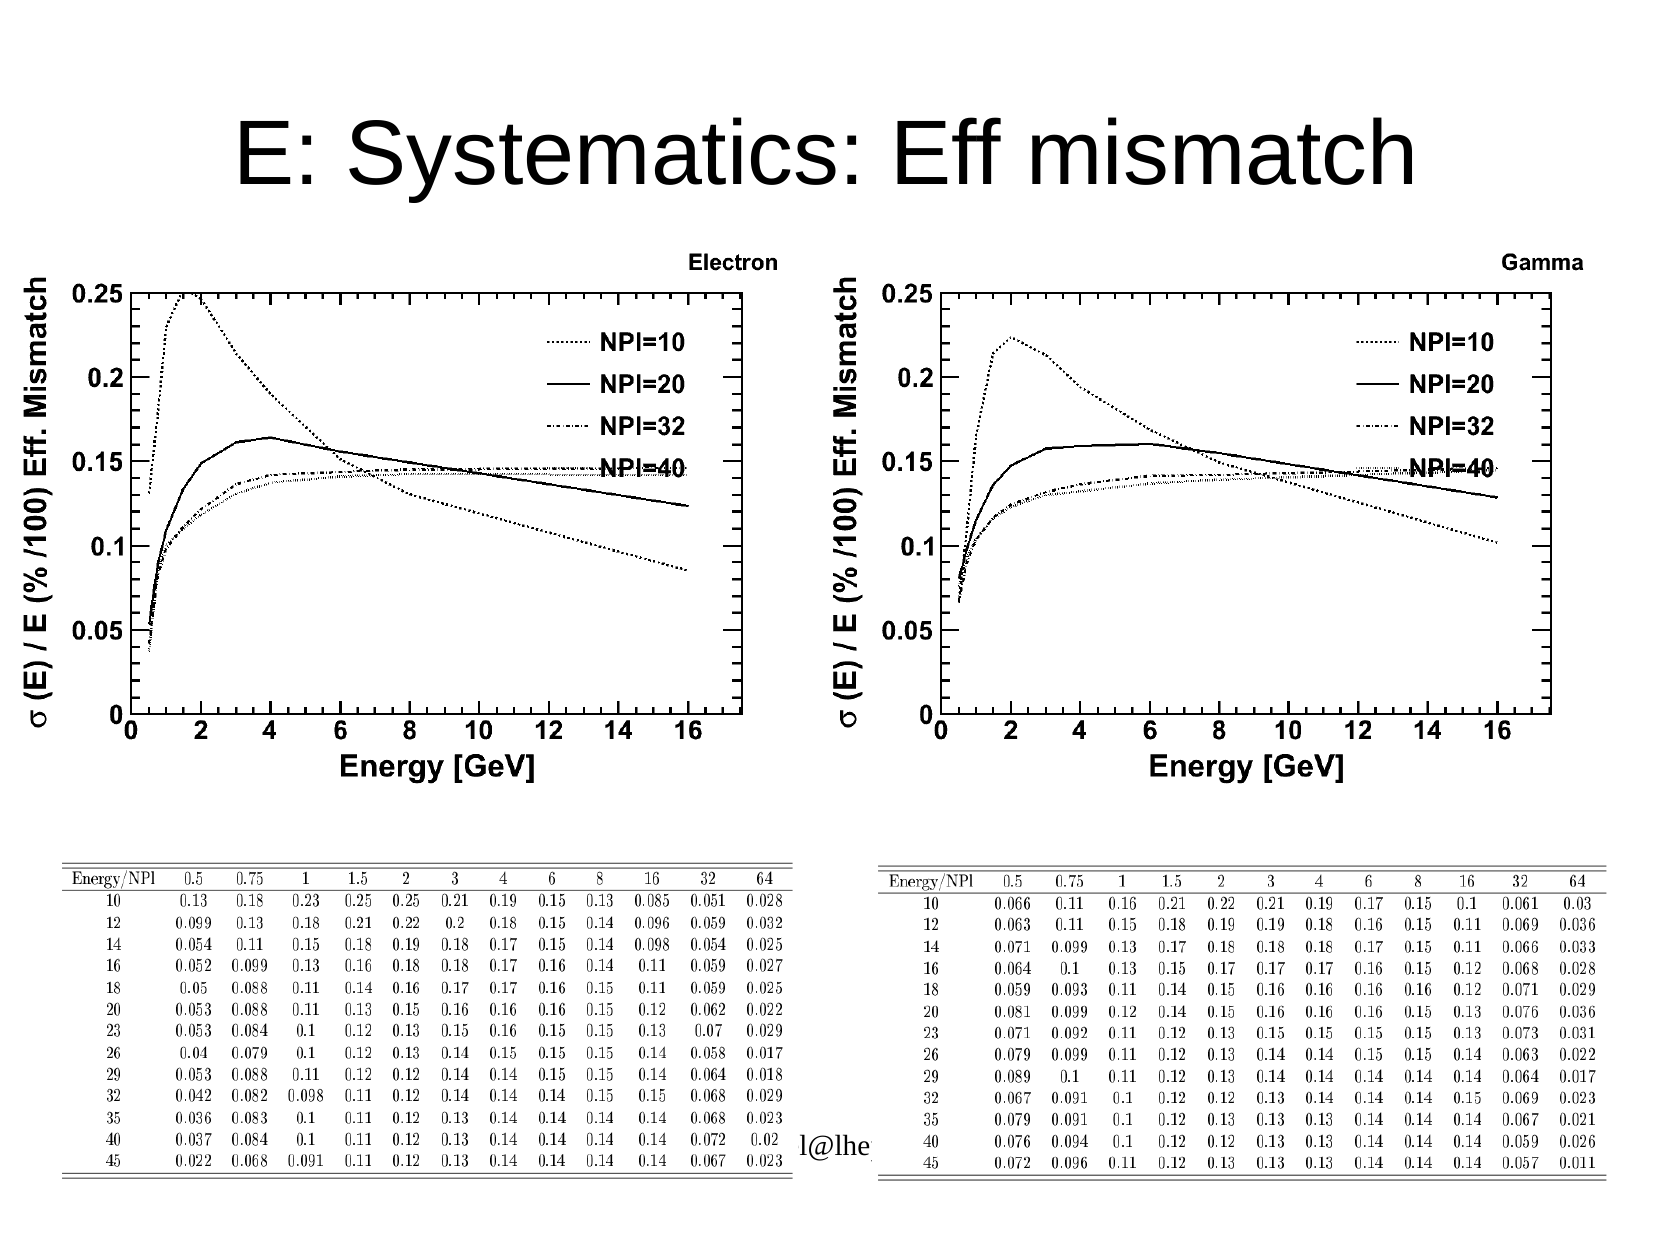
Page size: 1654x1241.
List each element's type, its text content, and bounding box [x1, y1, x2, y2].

picture [872, 856, 1613, 1188]
picture [9, 236, 1632, 798]
picture [57, 856, 798, 1188]
title E: Systematics: Eff mismatch [82, 49, 1571, 236]
